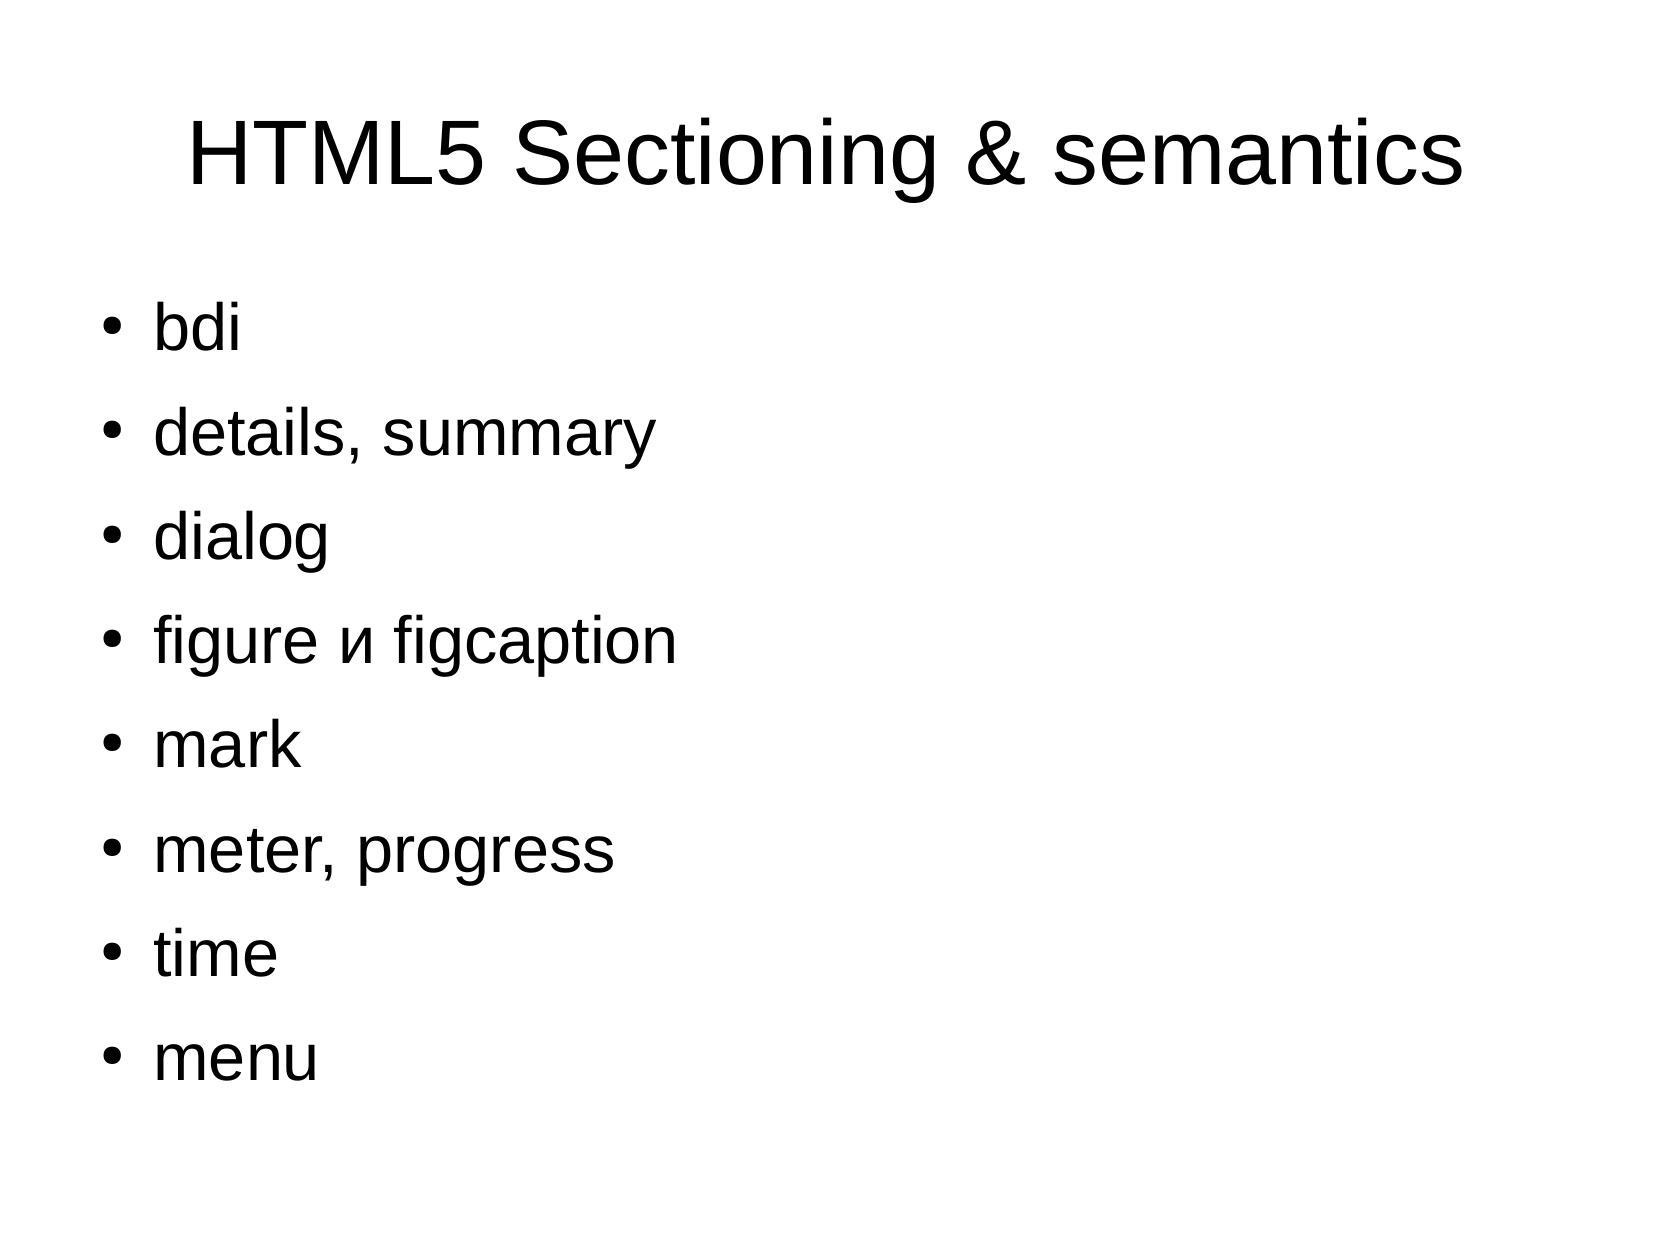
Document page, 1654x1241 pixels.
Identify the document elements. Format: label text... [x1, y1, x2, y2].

title HTML5 Sectioning & semantics [82, 49, 1571, 257]
list bdi details, summary dialog figure и figcaption mark meter, progress time menu [82, 290, 1571, 1146]
